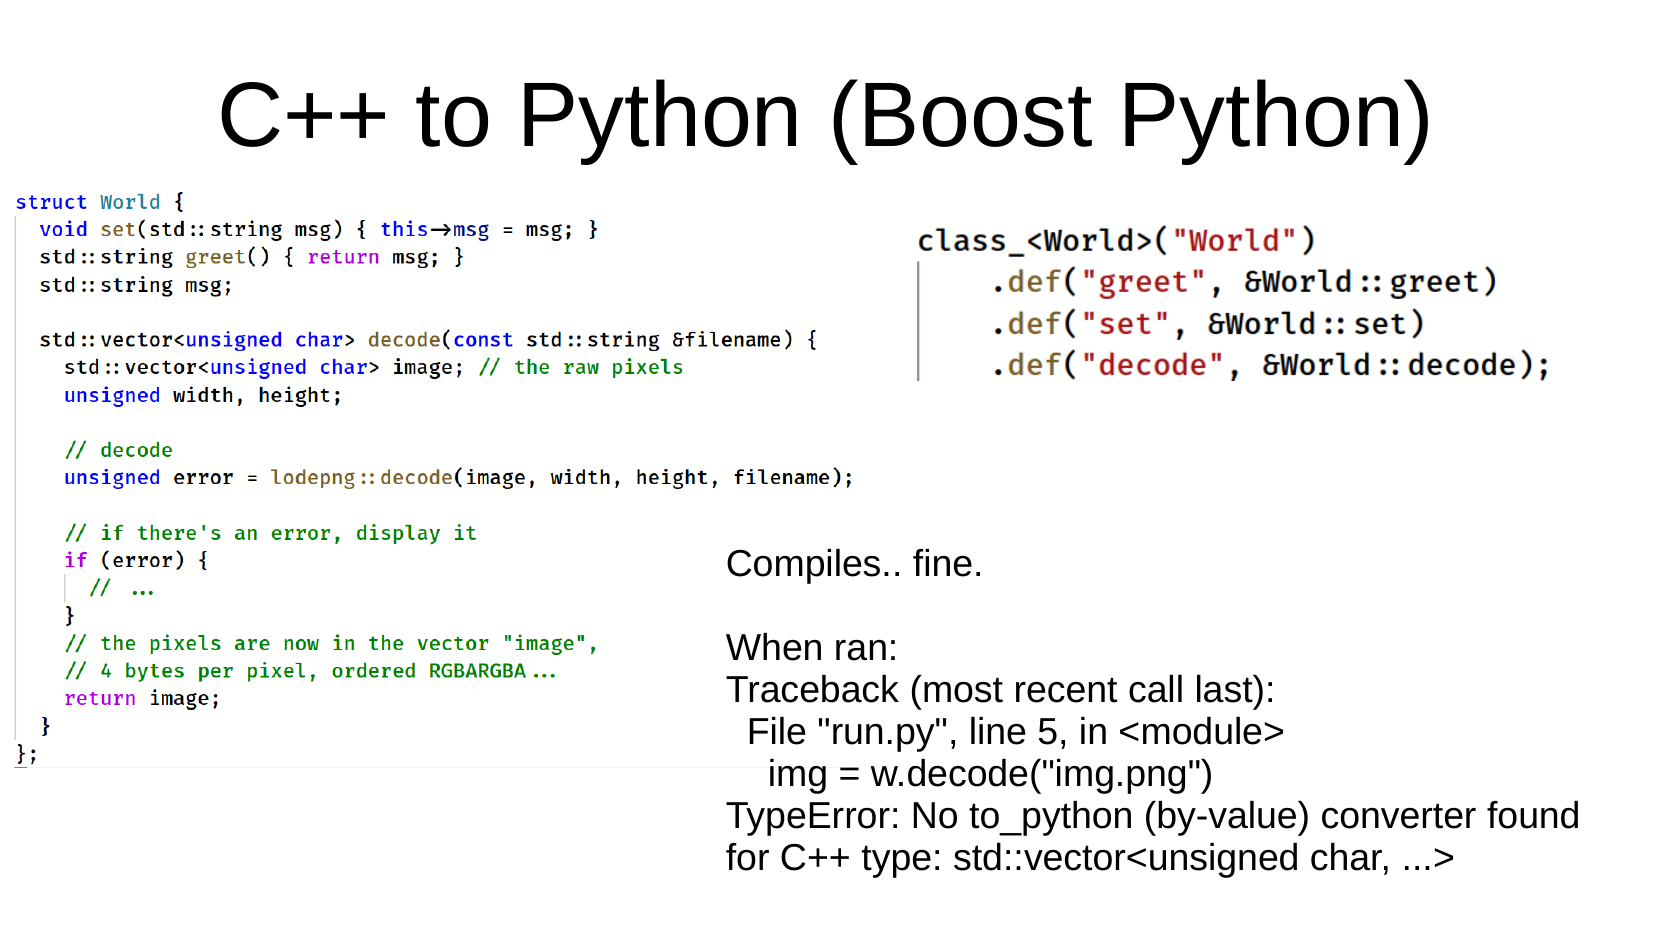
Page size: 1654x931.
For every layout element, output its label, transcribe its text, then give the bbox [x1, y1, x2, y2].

text_box Compiles.. fine. When ran: Traceback (most recent call last): File "run.py", line 5, in <module> img = w.decode("img.png") TypeError: No to_python (by-value) converter found for C++ type: std::vector<unsigned char, ...> [711, 535, 1607, 886]
title C++ to Python (Boost Python) [82, 37, 1571, 193]
picture [11, 192, 855, 768]
picture [917, 224, 1571, 381]
